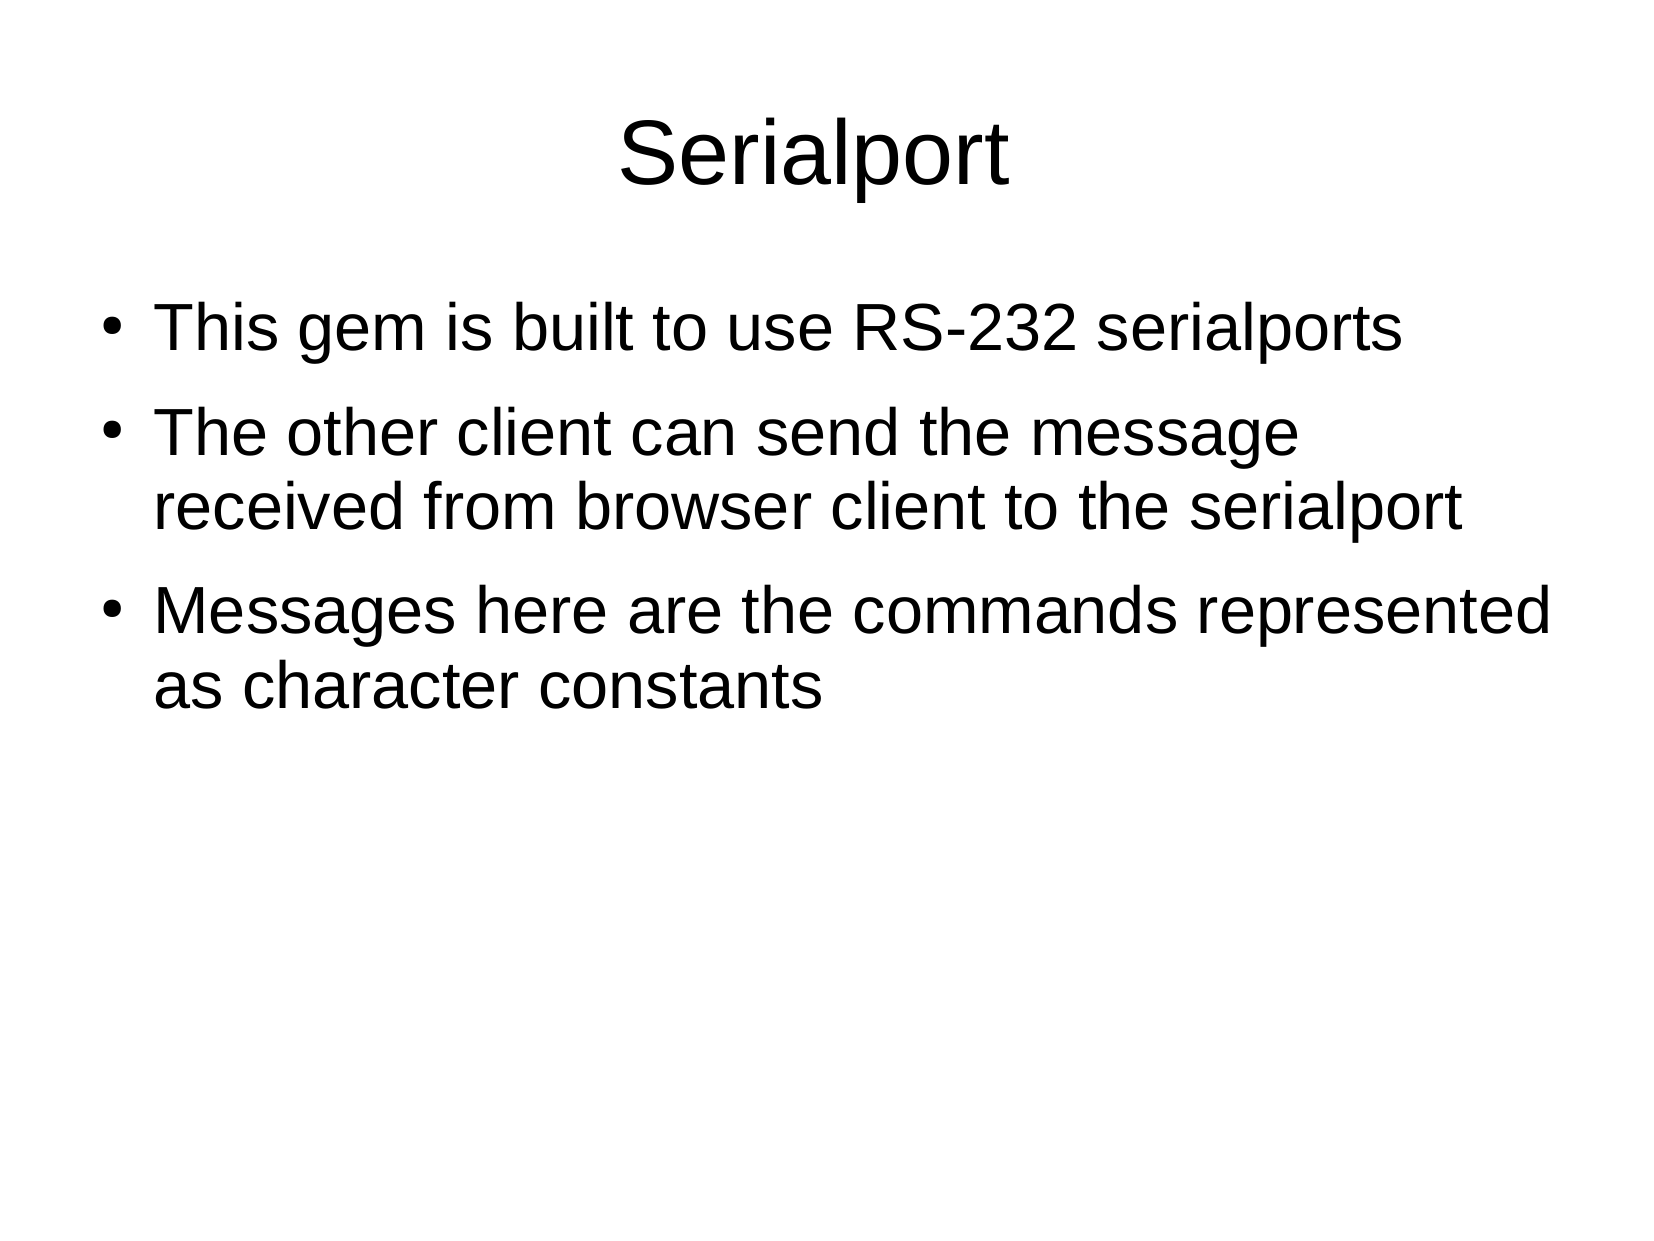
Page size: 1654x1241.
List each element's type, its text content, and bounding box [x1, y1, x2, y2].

title Serialport [82, 49, 1571, 257]
list This gem is built to use RS-232 serialports The other client can send the message received from browser client to the serialport Messages here are the commands represented as character constants [82, 290, 1571, 1010]
